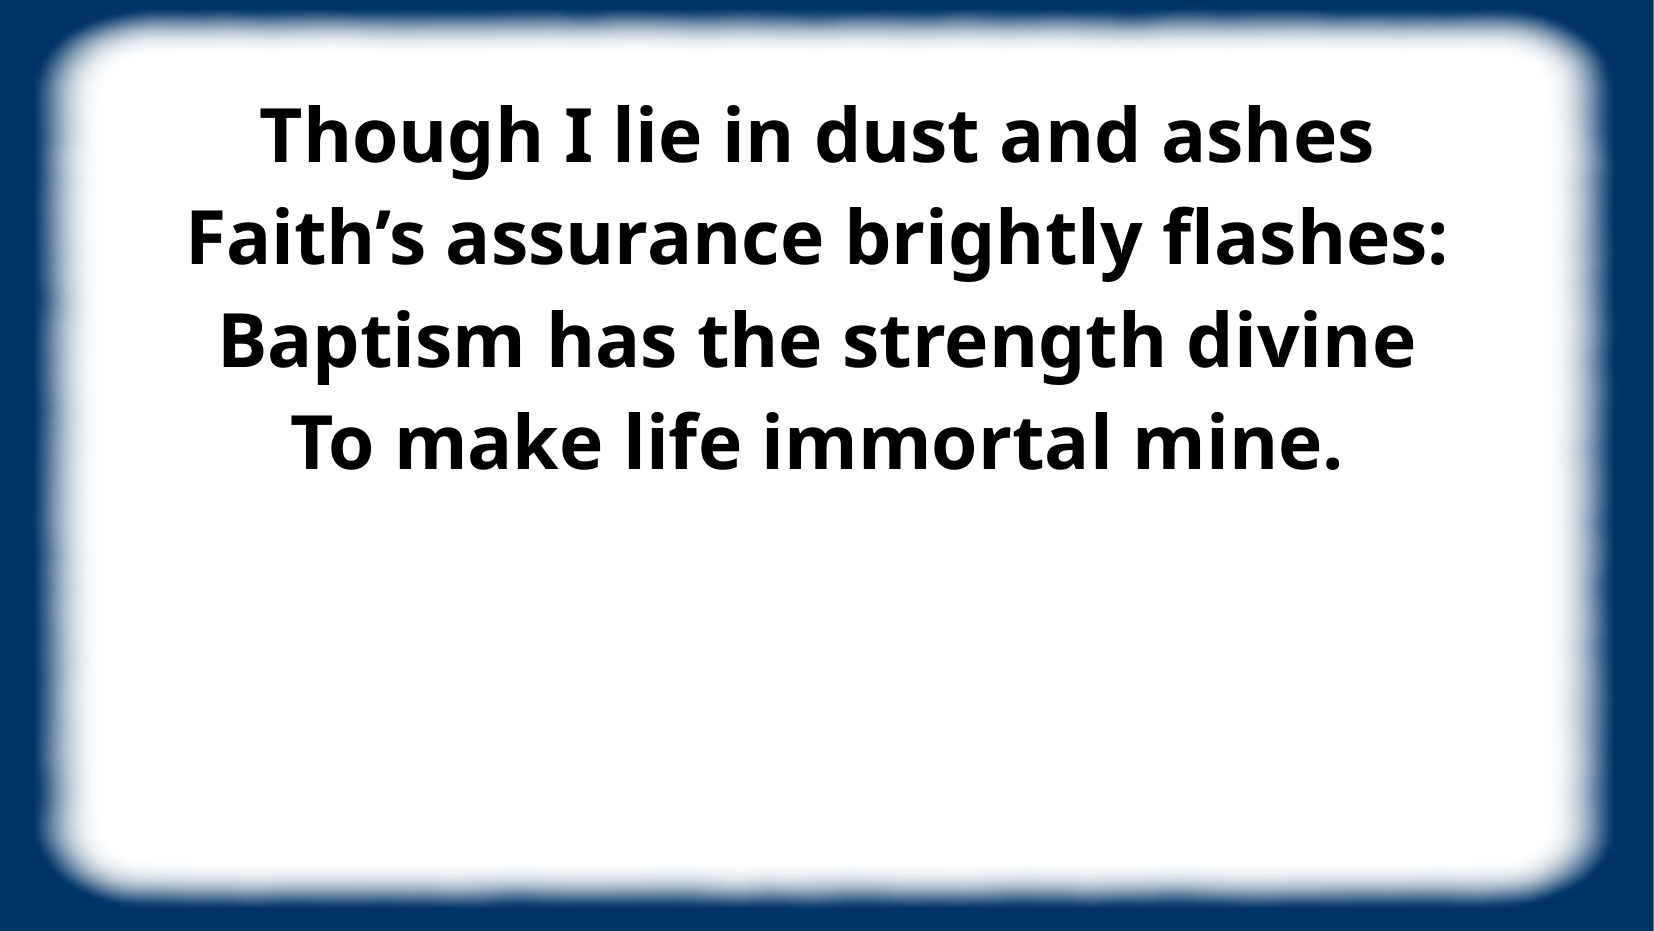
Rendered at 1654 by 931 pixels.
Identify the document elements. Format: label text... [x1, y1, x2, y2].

text_box Though I lie in dust and ashes Faith’s assurance brightly flashes: Baptism has the strength divine To make life immortal mine. [90, 75, 1546, 488]
picture [0, 0, 1654, 931]
